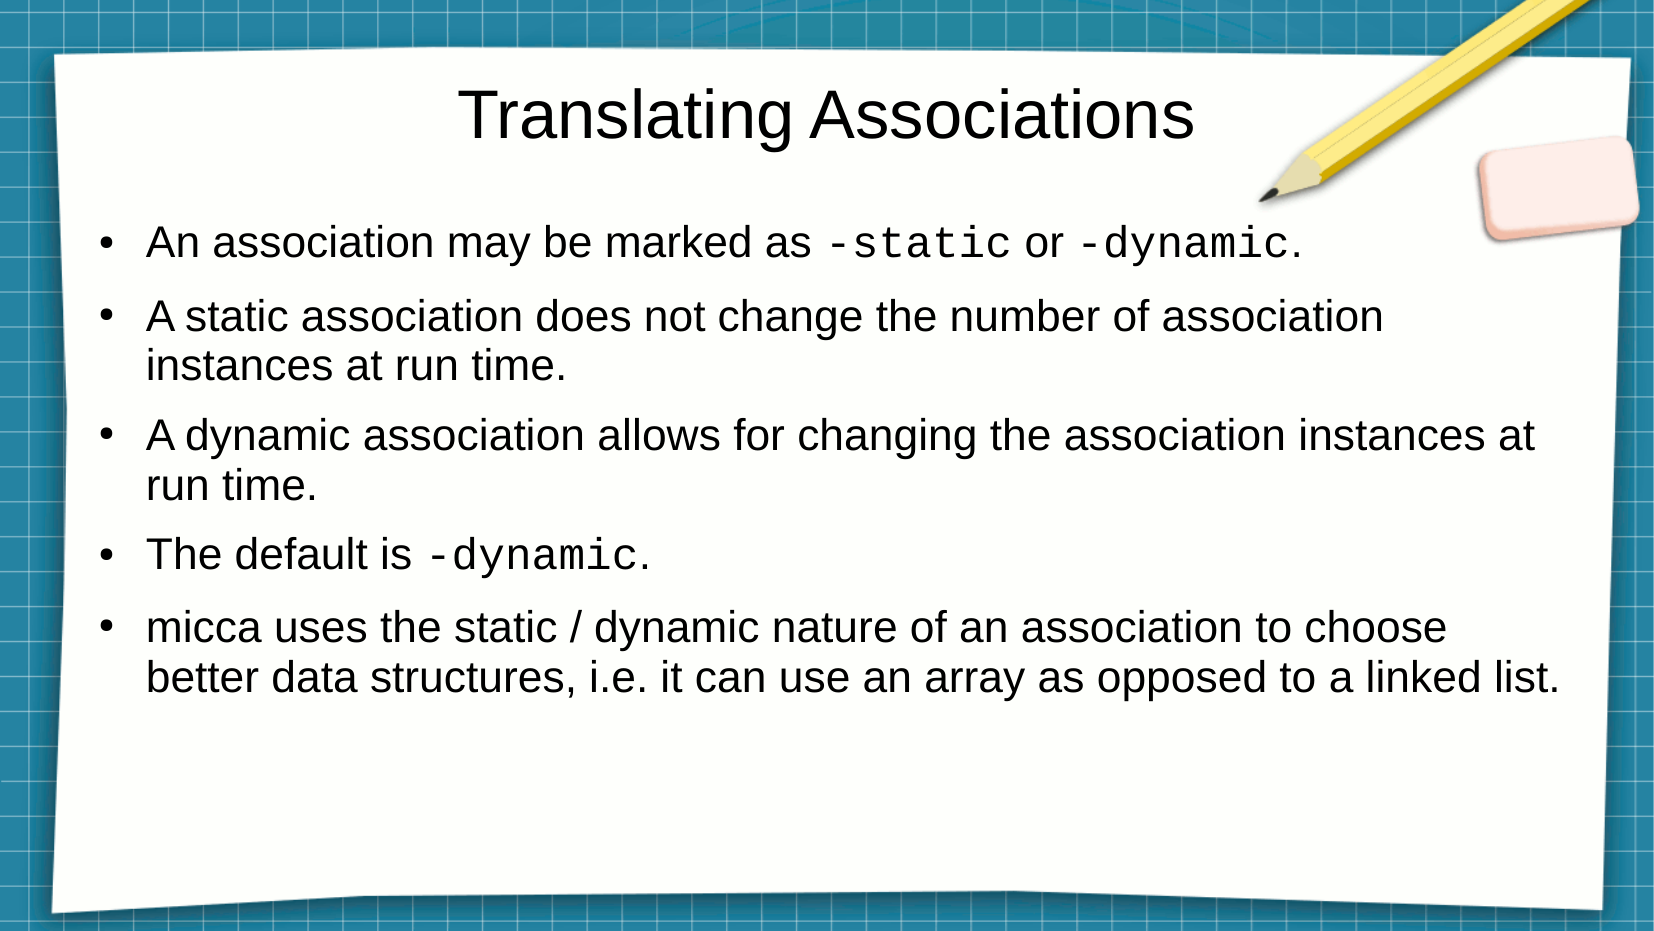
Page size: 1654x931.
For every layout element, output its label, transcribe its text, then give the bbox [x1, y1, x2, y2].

list An association may be marked as -static or -dynamic. A static association does not change the number of association instances at run time. A dynamic association allows for changing the association instances at run time. The default is -dynamic. micca uses the static / dynamic nature of an association to choose better data structures, i.e. it can use an array as opposed to a linked list. [82, 217, 1571, 758]
picture [0, 0, 1654, 931]
title Translating Associations [82, 37, 1571, 193]
